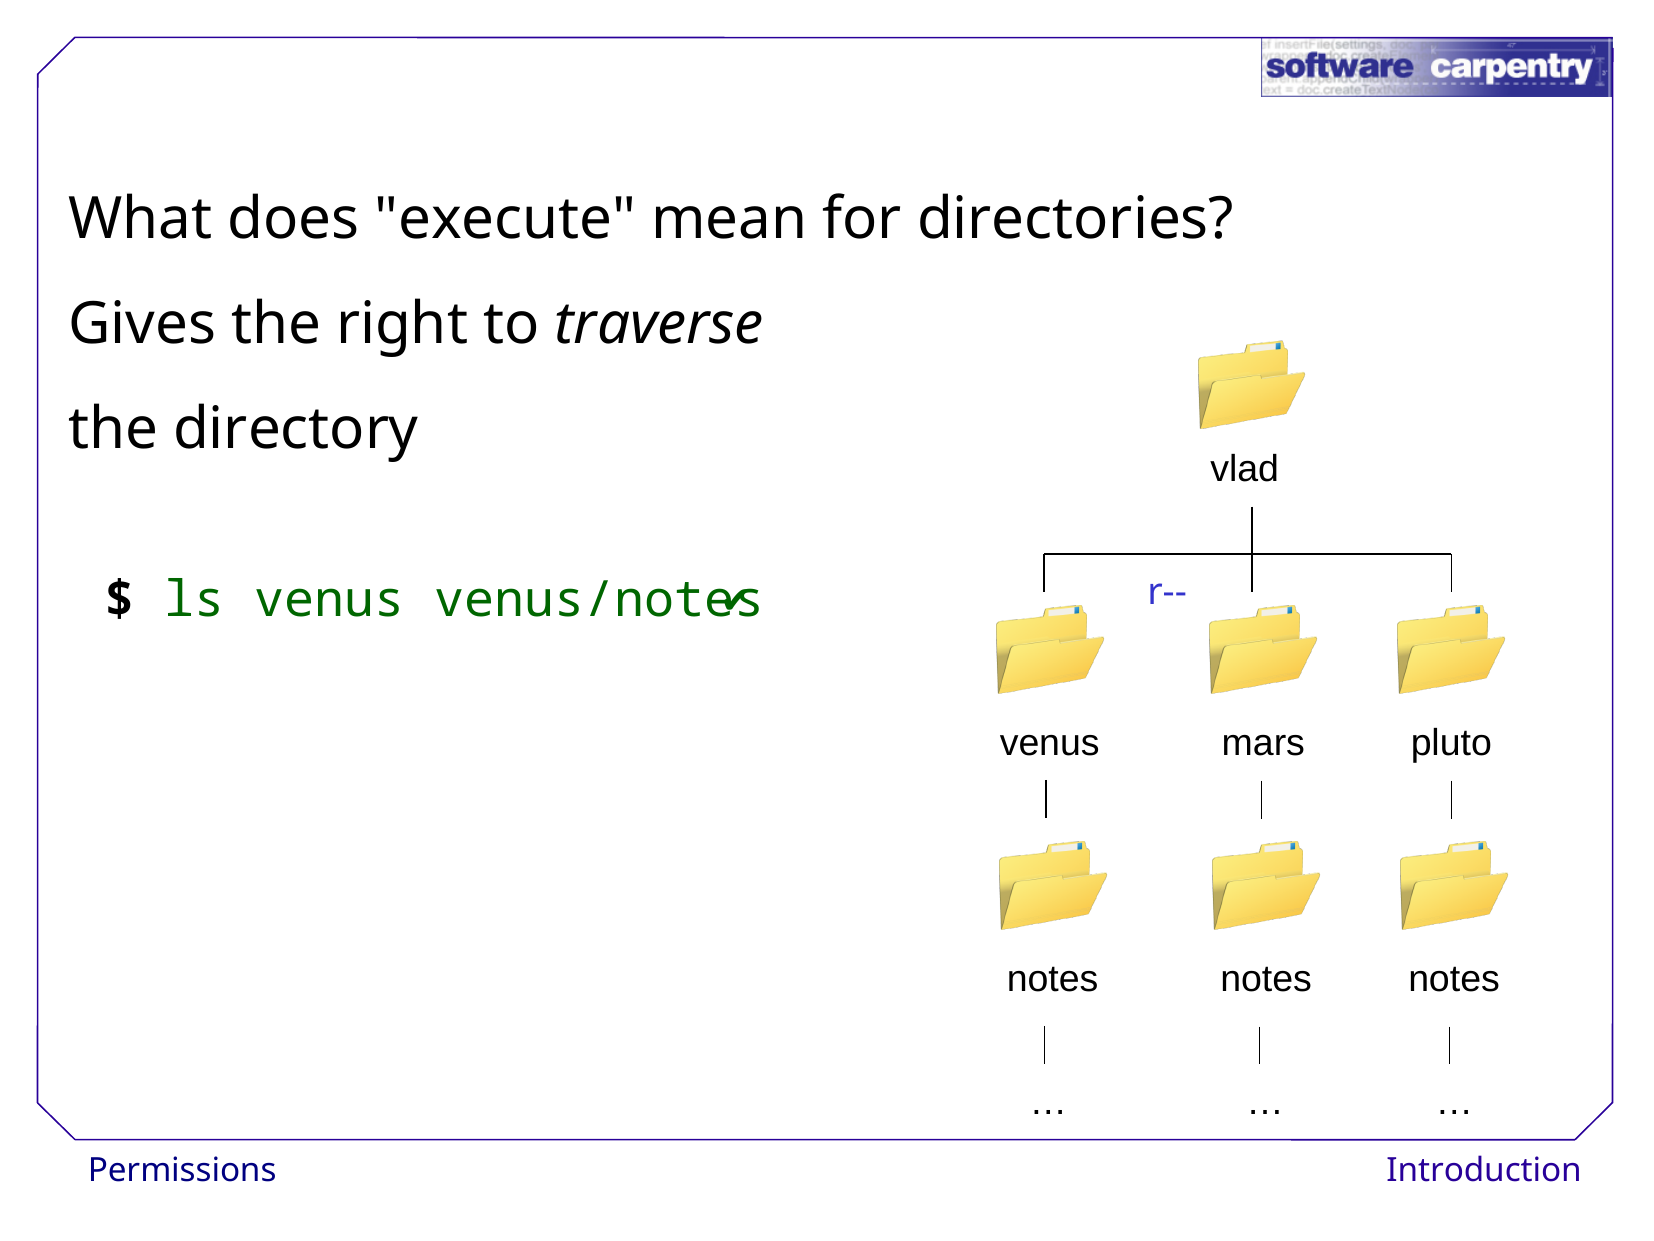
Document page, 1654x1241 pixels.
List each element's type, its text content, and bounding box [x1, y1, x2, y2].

picture [1208, 827, 1324, 943]
picture [1194, 327, 1309, 442]
picture [1396, 827, 1512, 943]
text_box notes [1393, 950, 1515, 1008]
text_box … [1231, 1073, 1299, 1131]
text_box vlad [1195, 442, 1294, 498]
text_box … [1420, 1073, 1489, 1131]
picture [992, 591, 1108, 707]
picture [1393, 591, 1509, 707]
text_box r-- [1132, 563, 1202, 621]
text_box notes [991, 950, 1114, 1008]
text_box notes [1205, 950, 1327, 1008]
text_box mars [1206, 714, 1320, 773]
text_box … [1014, 1073, 1083, 1131]
picture [995, 827, 1111, 943]
text_box $ ls venus venus/notes [89, 544, 790, 1131]
text_box What does "execute" mean for directories? Gives the right to traverse the directory [53, 138, 1399, 469]
picture [1205, 591, 1321, 707]
text_box pluto [1395, 714, 1507, 773]
text_box ✔ [705, 572, 767, 630]
text_box venus [984, 714, 1115, 773]
picture [1261, 39, 1613, 97]
